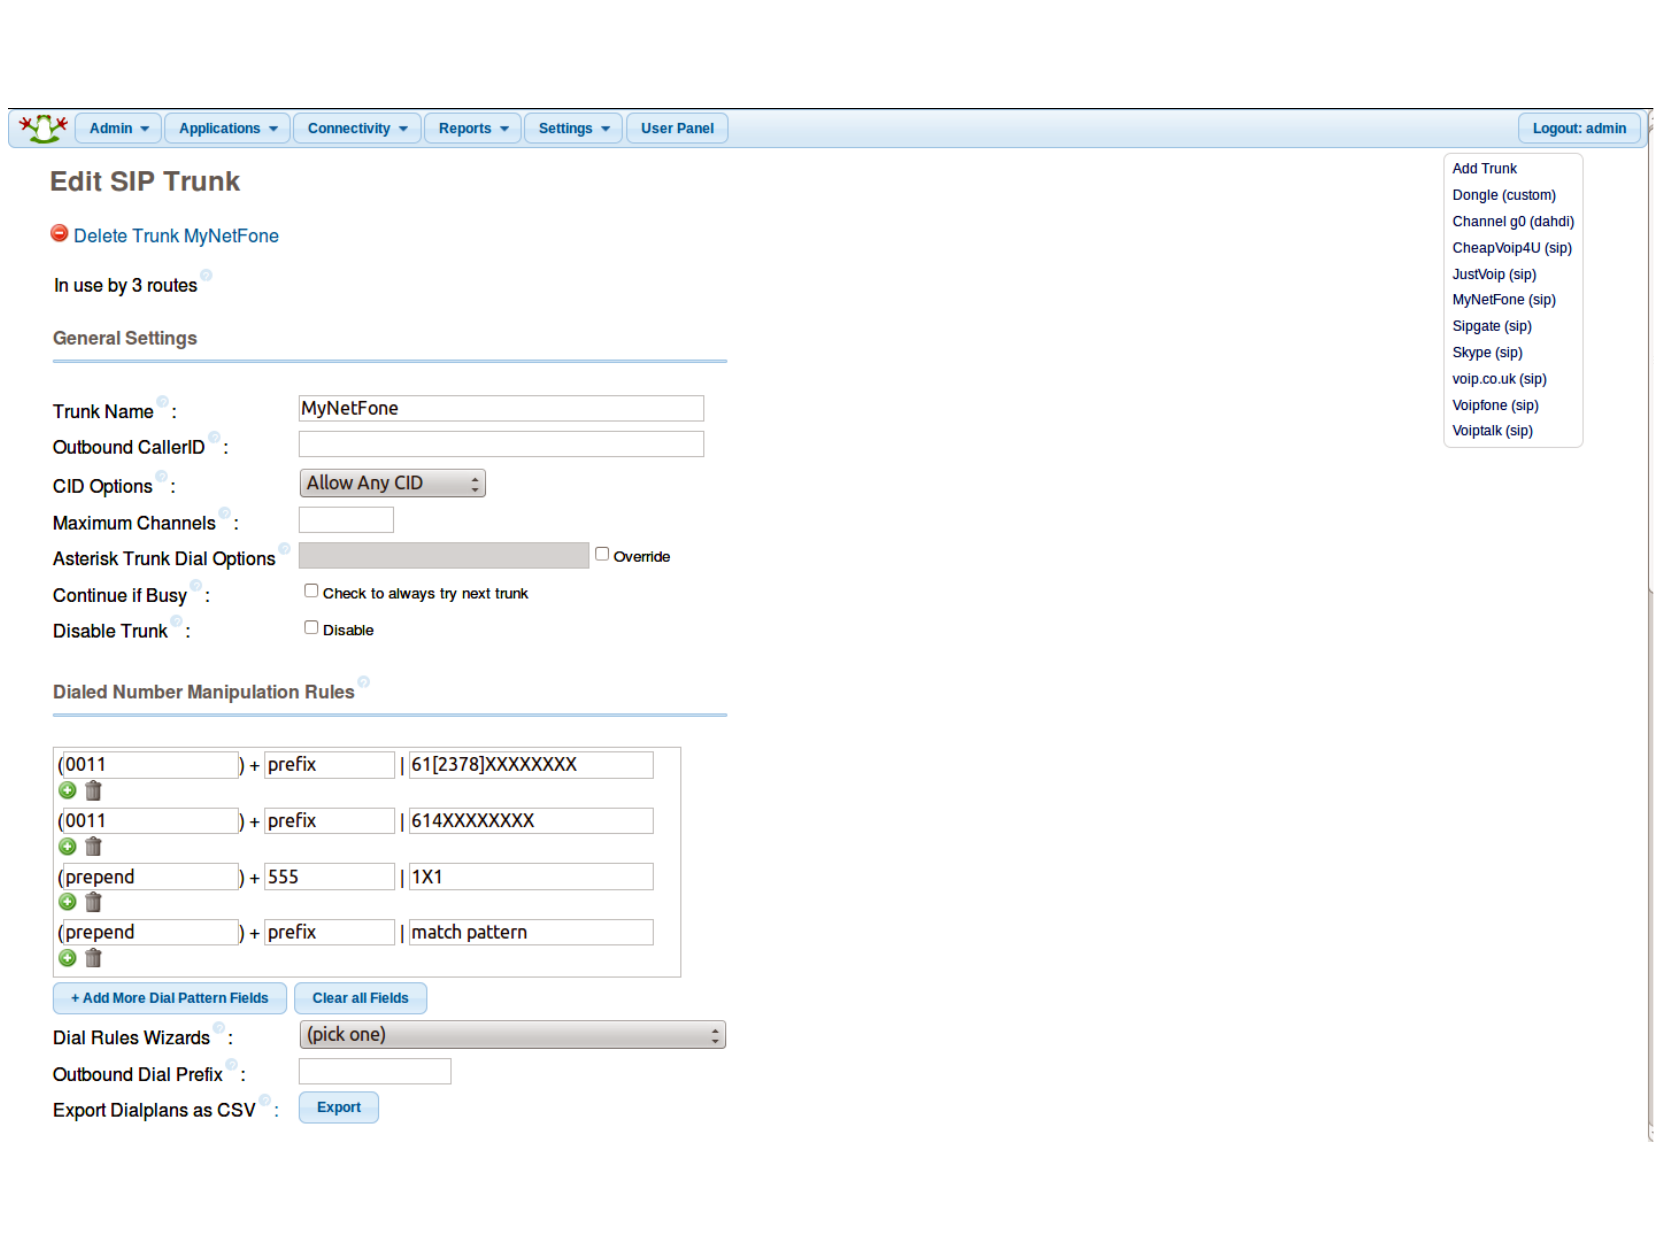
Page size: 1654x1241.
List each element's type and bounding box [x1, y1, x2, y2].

picture [8, 108, 1654, 1142]
